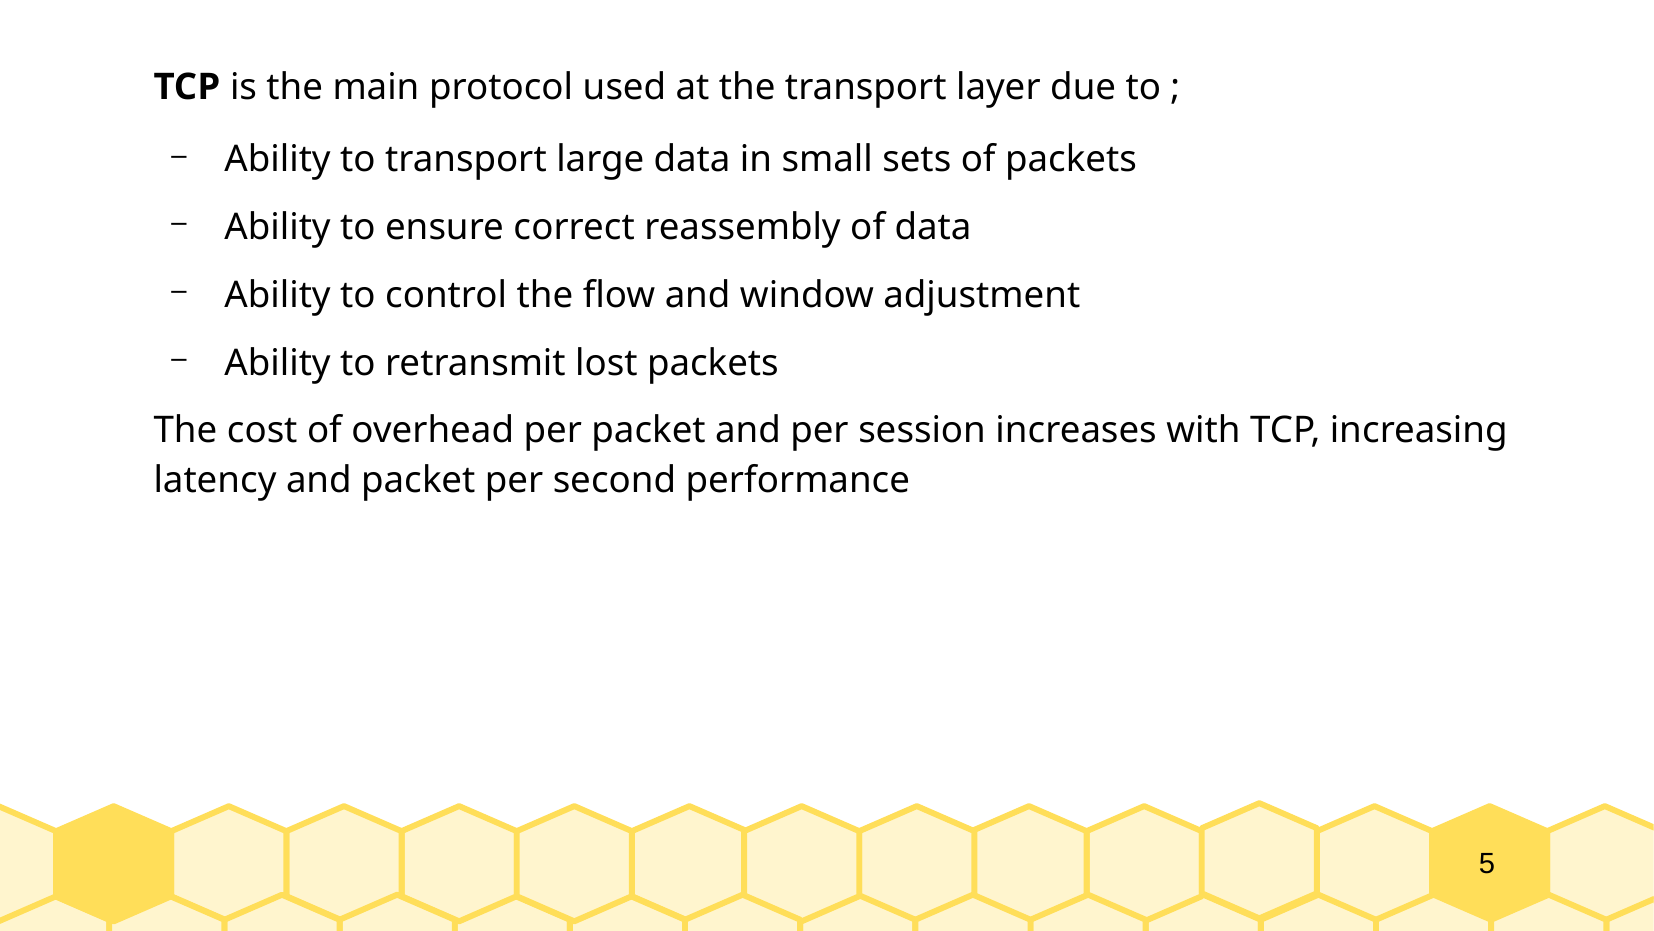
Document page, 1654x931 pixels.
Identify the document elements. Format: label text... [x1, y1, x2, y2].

list TCP is the main protocol used at the transport layer due to ; Ability to transport large data in small sets of packets Ability to ensure correct reassembly of data Ability to control the flow and window adjustment Ability to retransmit lost packets The cost of overhead per packet and per session increases with TCP, increasing latency and packet per second performance [82, 60, 1571, 788]
